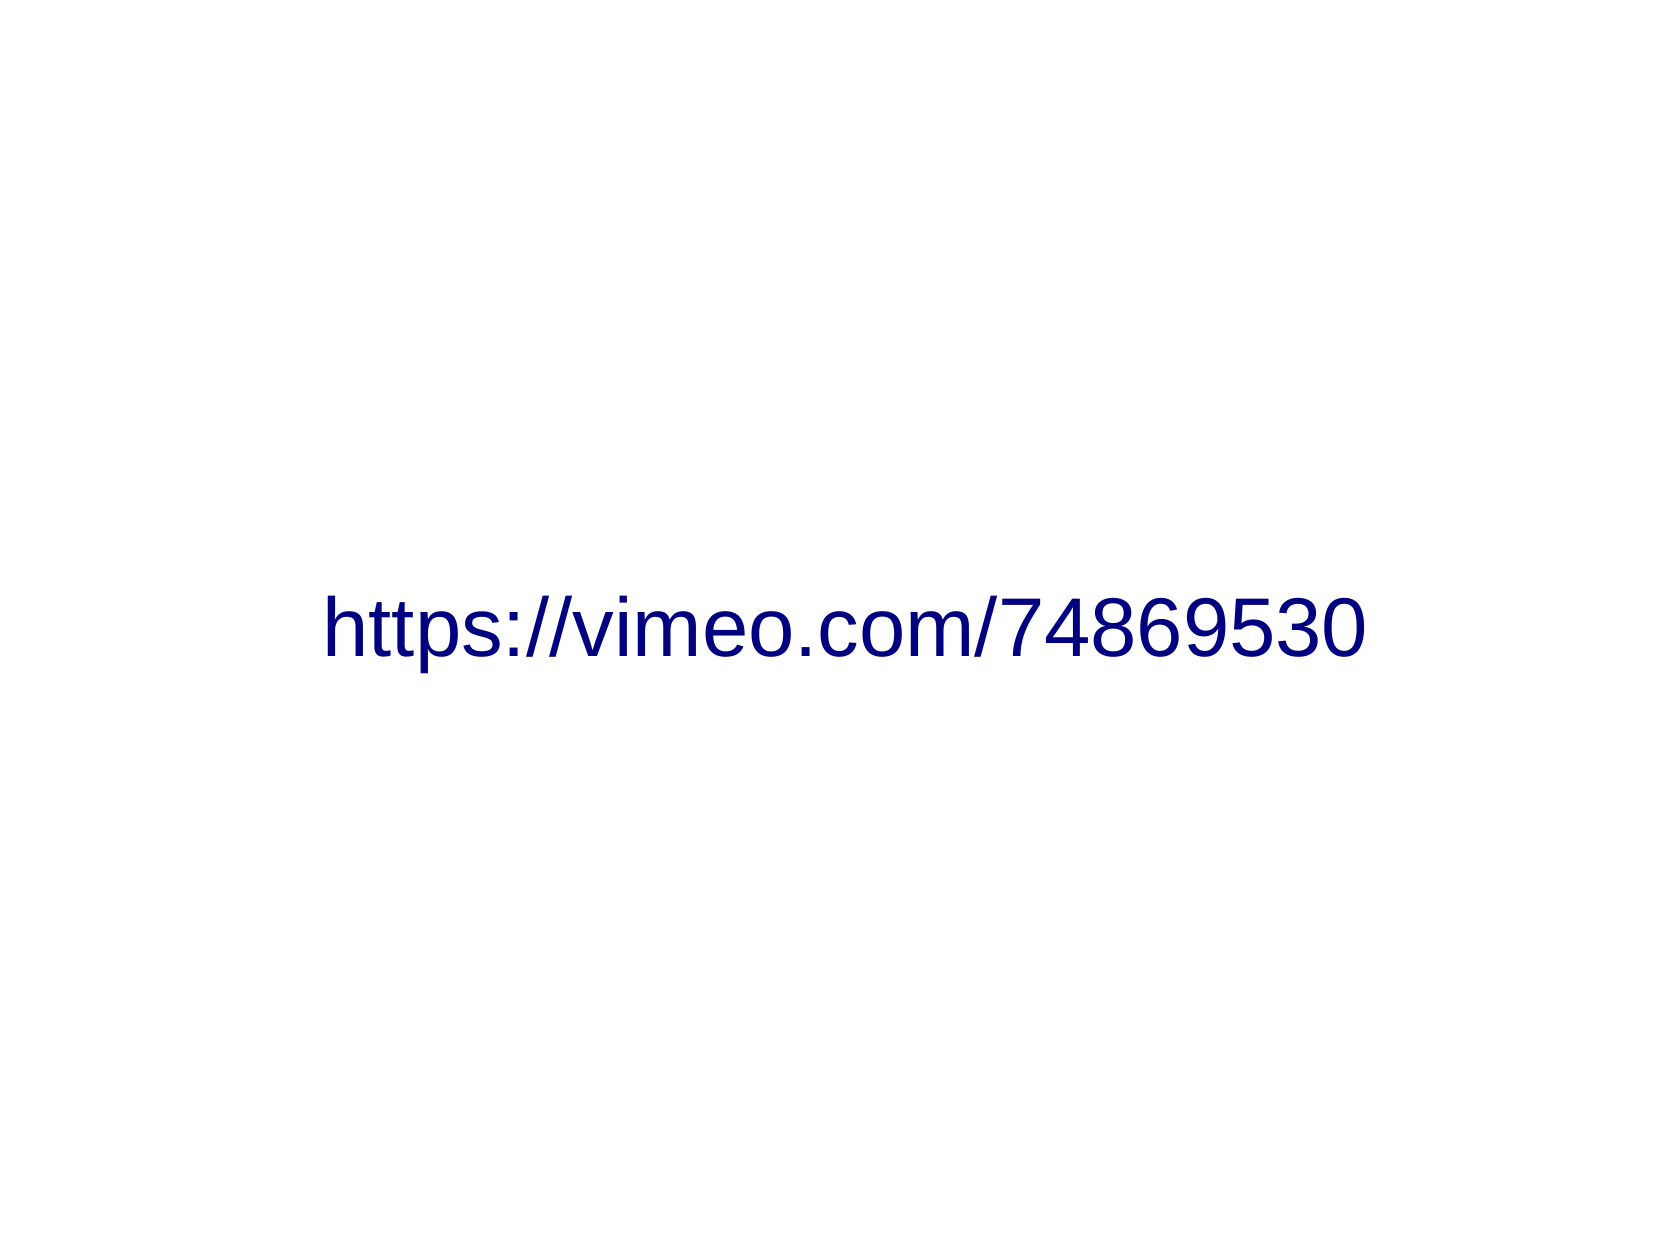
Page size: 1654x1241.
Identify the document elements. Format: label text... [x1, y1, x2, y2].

list https://vimeo.com/74869530 [82, 213, 1538, 1032]
